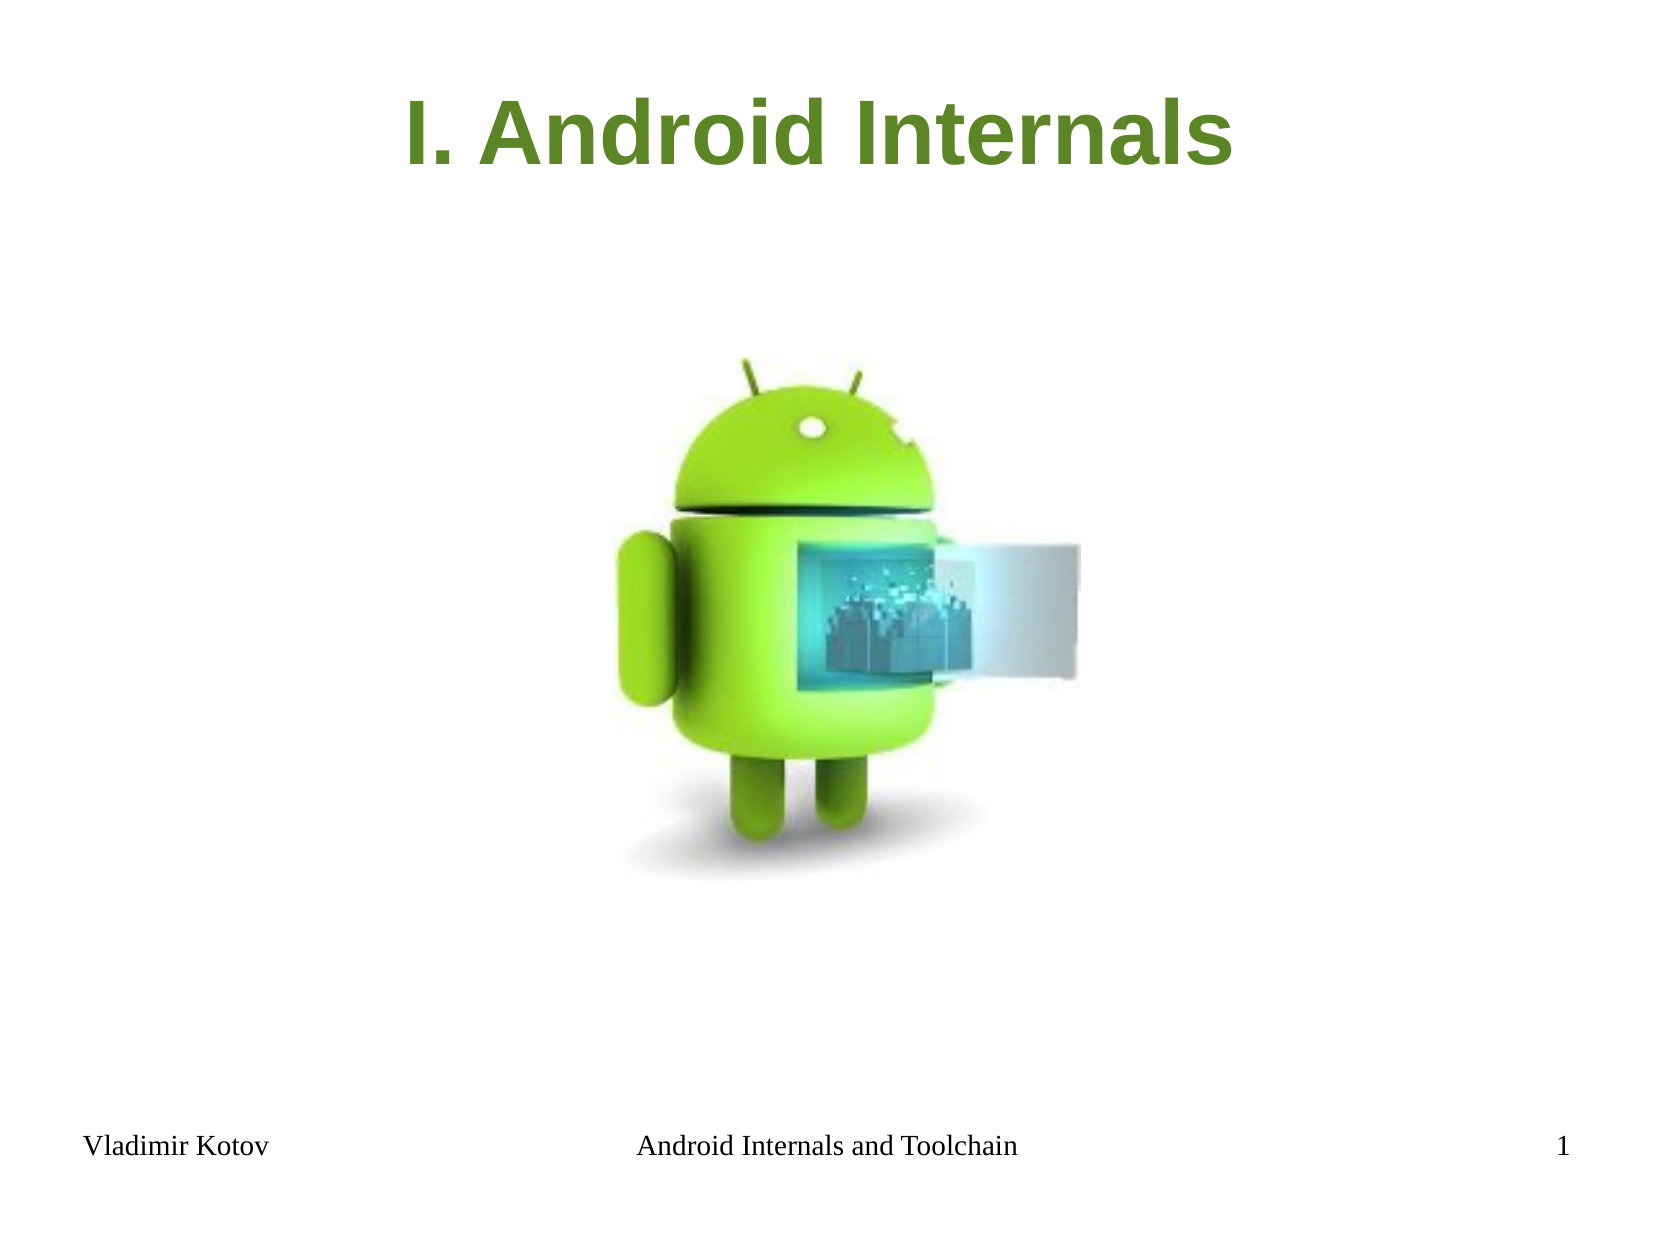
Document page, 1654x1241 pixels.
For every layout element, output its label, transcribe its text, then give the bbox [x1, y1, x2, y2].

picture [614, 354, 1081, 895]
title I. Android Internals [76, 29, 1565, 237]
